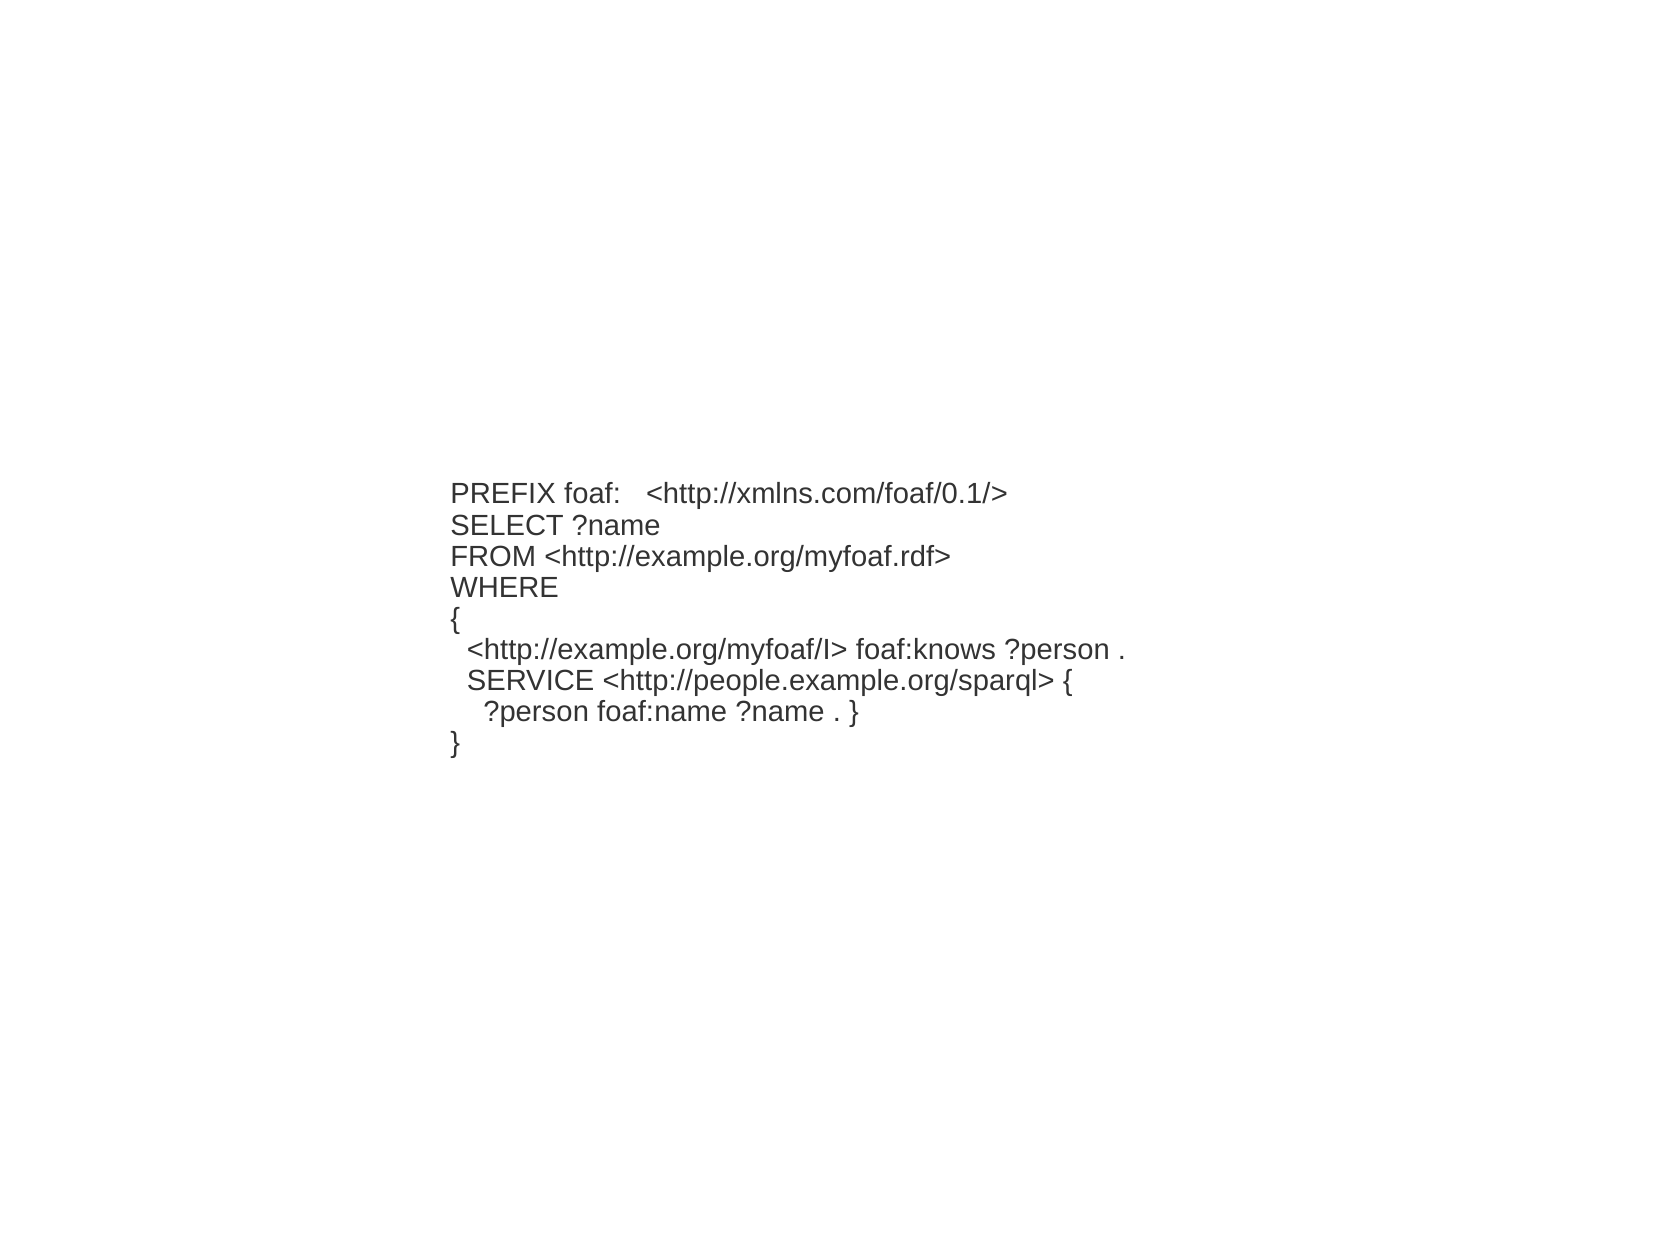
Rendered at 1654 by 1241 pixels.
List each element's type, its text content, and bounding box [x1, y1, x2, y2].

text_box PREFIX foaf: <http://xmlns.com/foaf/0.1/> SELECT ?name FROM <http://example.org/myfoaf.rdf> WHERE { <http://example.org/myfoaf/I> foaf:knows ?person . SERVICE <http://people.example.org/sparql> { ?person foaf:name ?name . } } [425, 471, 1235, 769]
